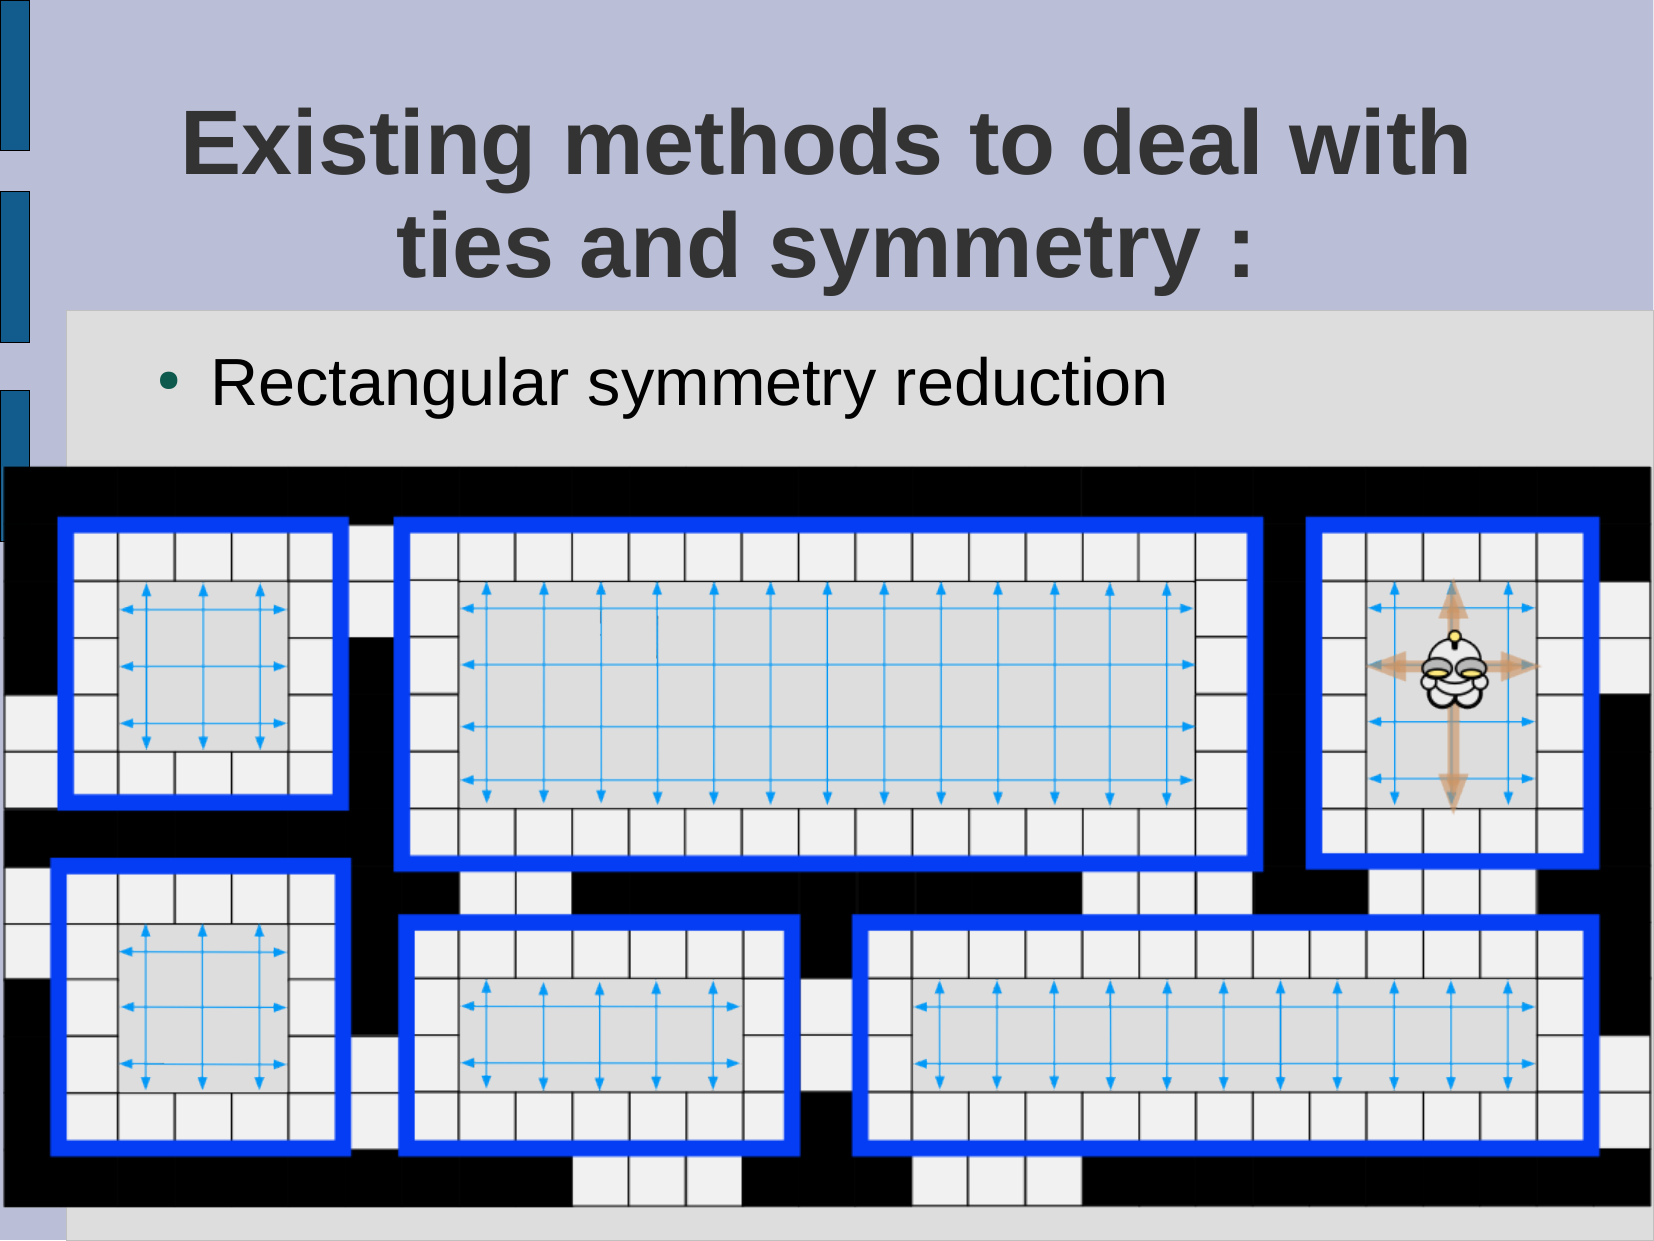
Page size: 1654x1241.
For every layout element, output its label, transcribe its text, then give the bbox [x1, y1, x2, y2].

list Rectangular symmetry reduction [121, 344, 1534, 464]
picture [0, 464, 1654, 1211]
title Existing methods to deal with ties and symmetry : [121, 91, 1534, 299]
